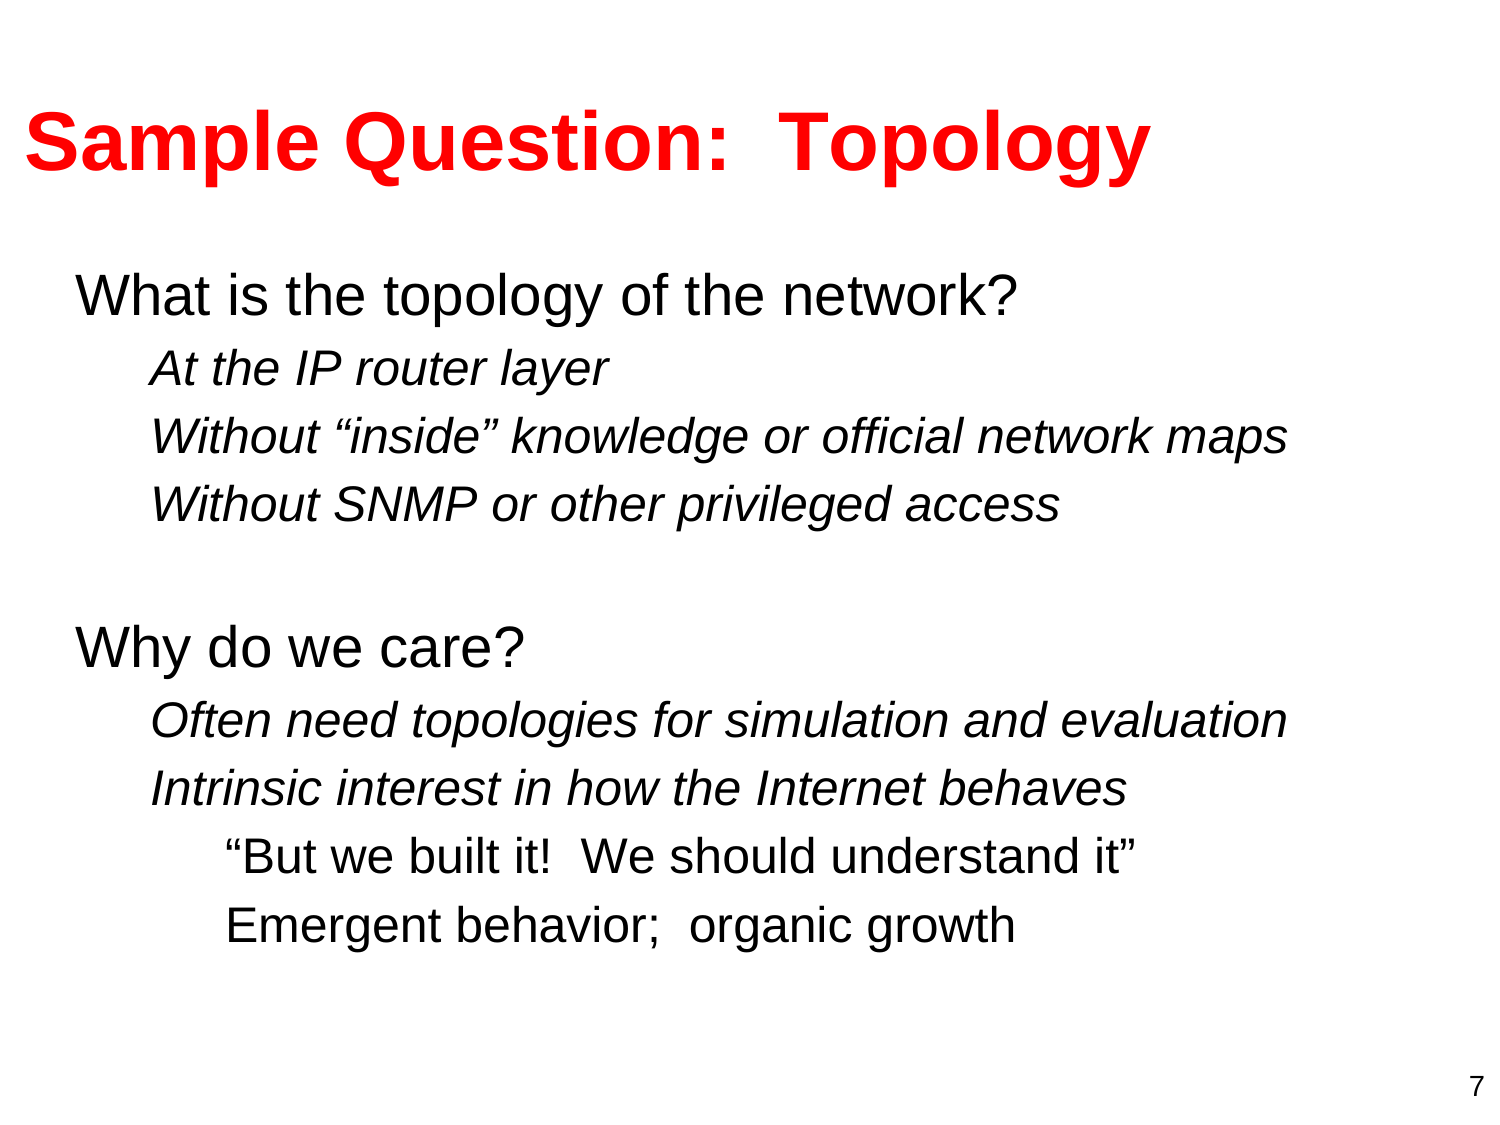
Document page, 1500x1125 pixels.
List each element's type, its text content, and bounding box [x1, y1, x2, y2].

title Sample Question: Topology [24, 47, 1463, 236]
list What is the topology of the network? At the IP router layer Without “inside” knowledge or official network maps Without SNMP or other privileged access Why do we care? Often need topologies for simulation and evaluation Intrinsic interest in how the Internet behaves “But we built it! We should understand it” Emergent behavior; organic growth [75, 262, 1426, 1018]
